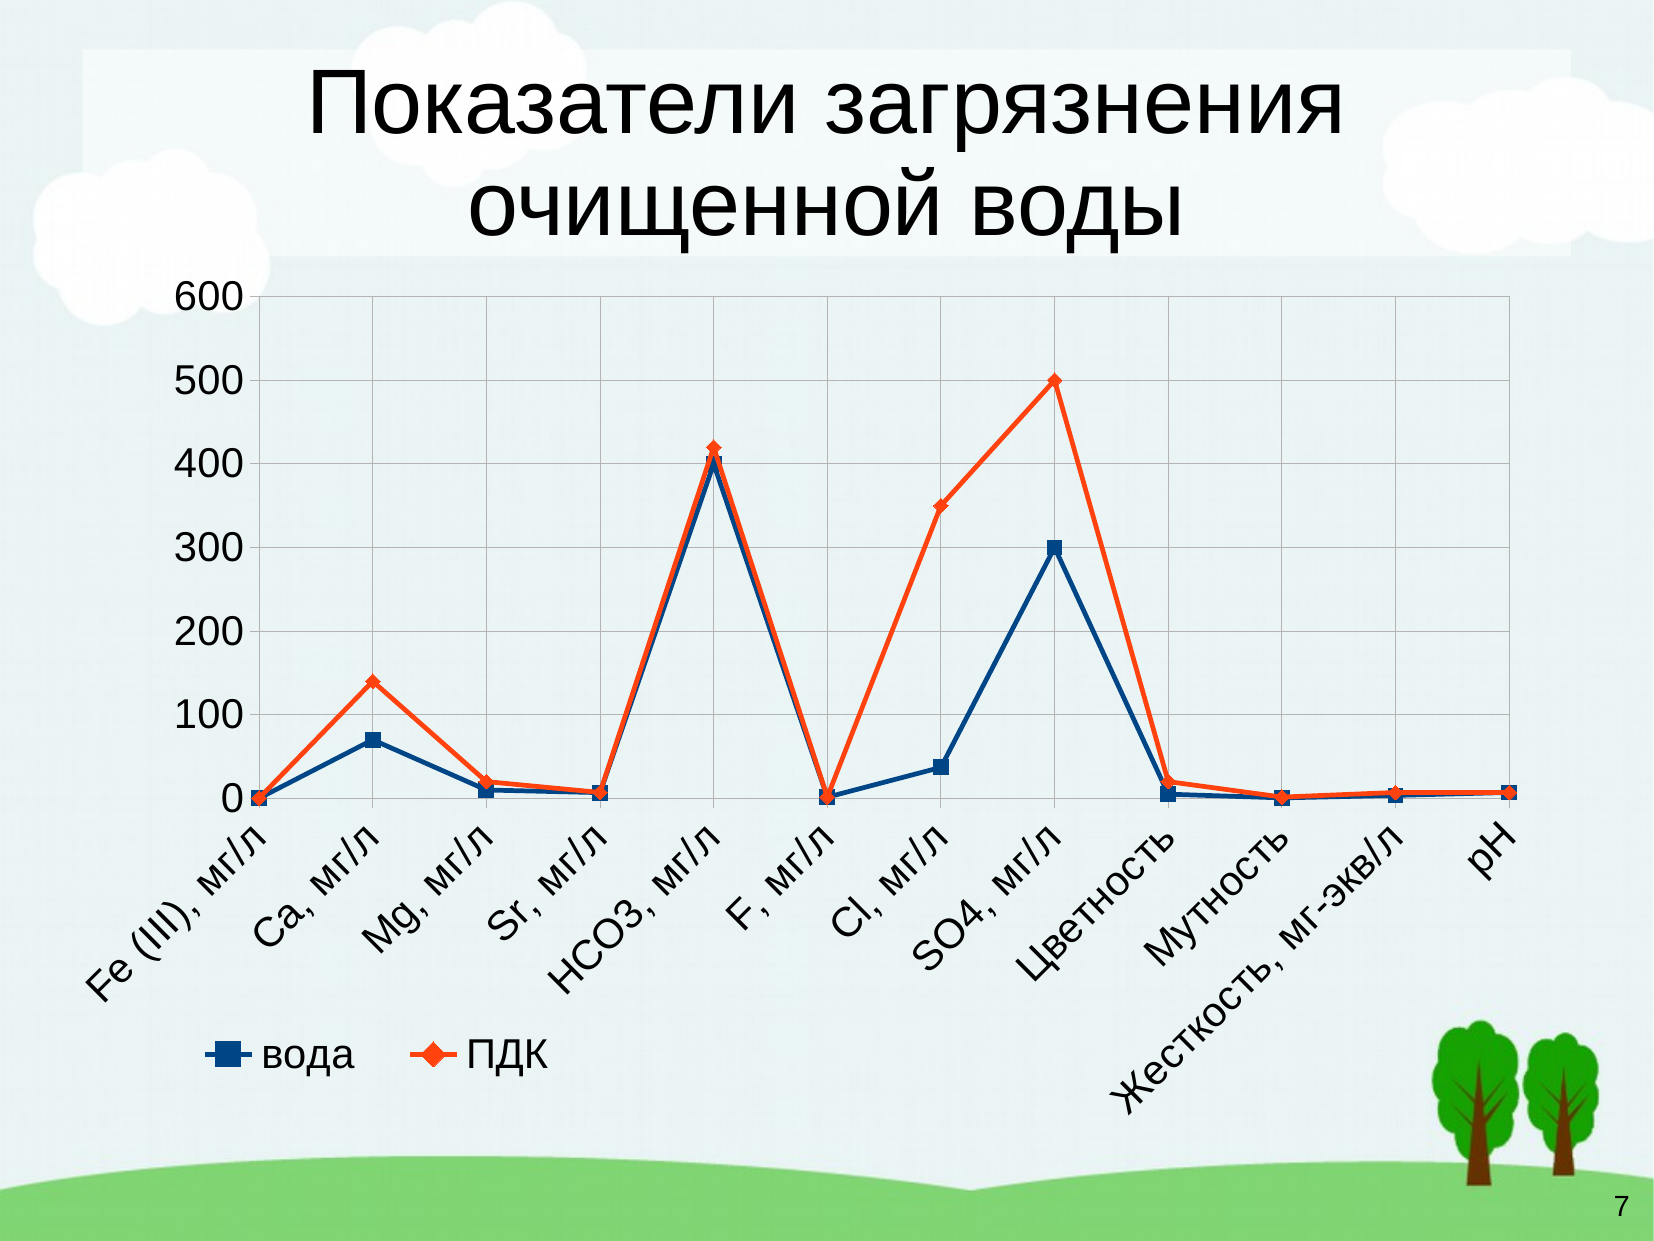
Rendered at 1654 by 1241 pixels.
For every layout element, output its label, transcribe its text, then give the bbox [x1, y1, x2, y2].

chart [45, 255, 1592, 1142]
title Показатели загрязнения очищенной воды [82, 49, 1571, 255]
picture [0, 0, 1654, 1241]
